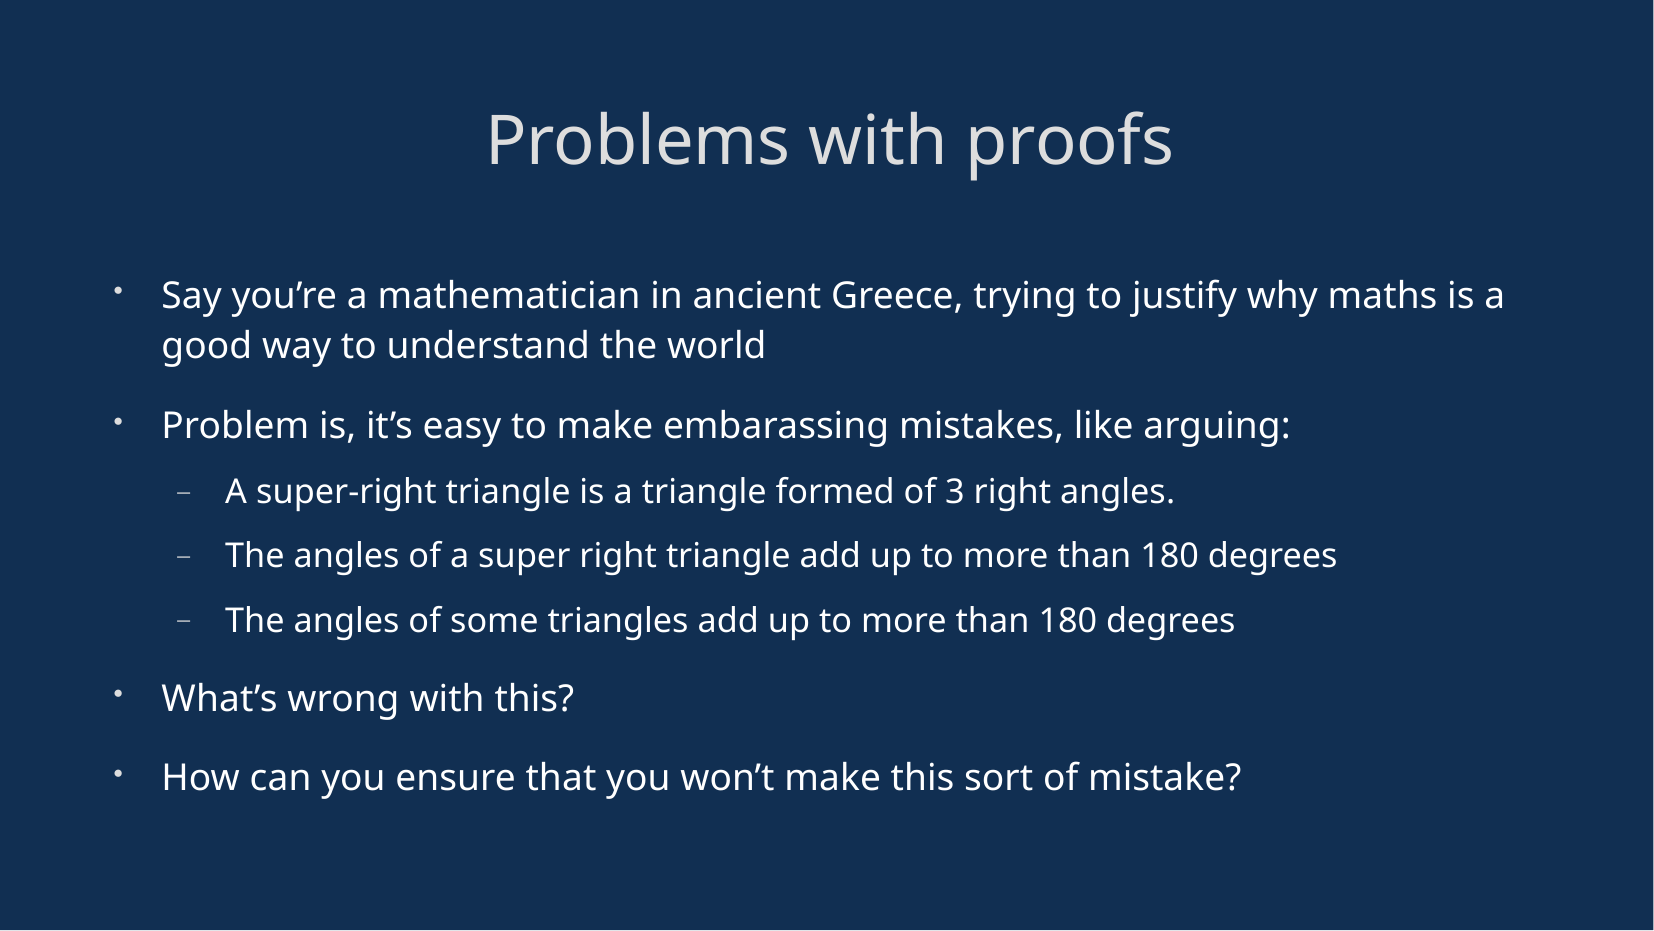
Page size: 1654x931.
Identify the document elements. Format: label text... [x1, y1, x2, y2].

list Say you’re a mathematician in ancient Greece, trying to justify why maths is a good way to understand the world Problem is, it’s easy to make embarassing mistakes, like arguing: A super-right triangle is a triangle formed of 3 right angles. The angles of a super right triangle add up to more than 180 degrees The angles of some triangles add up to more than 180 degrees What’s wrong with this? How can you ensure that you won’t make this sort of mistake? [97, 268, 1563, 806]
title Problems with proofs [97, 56, 1563, 220]
